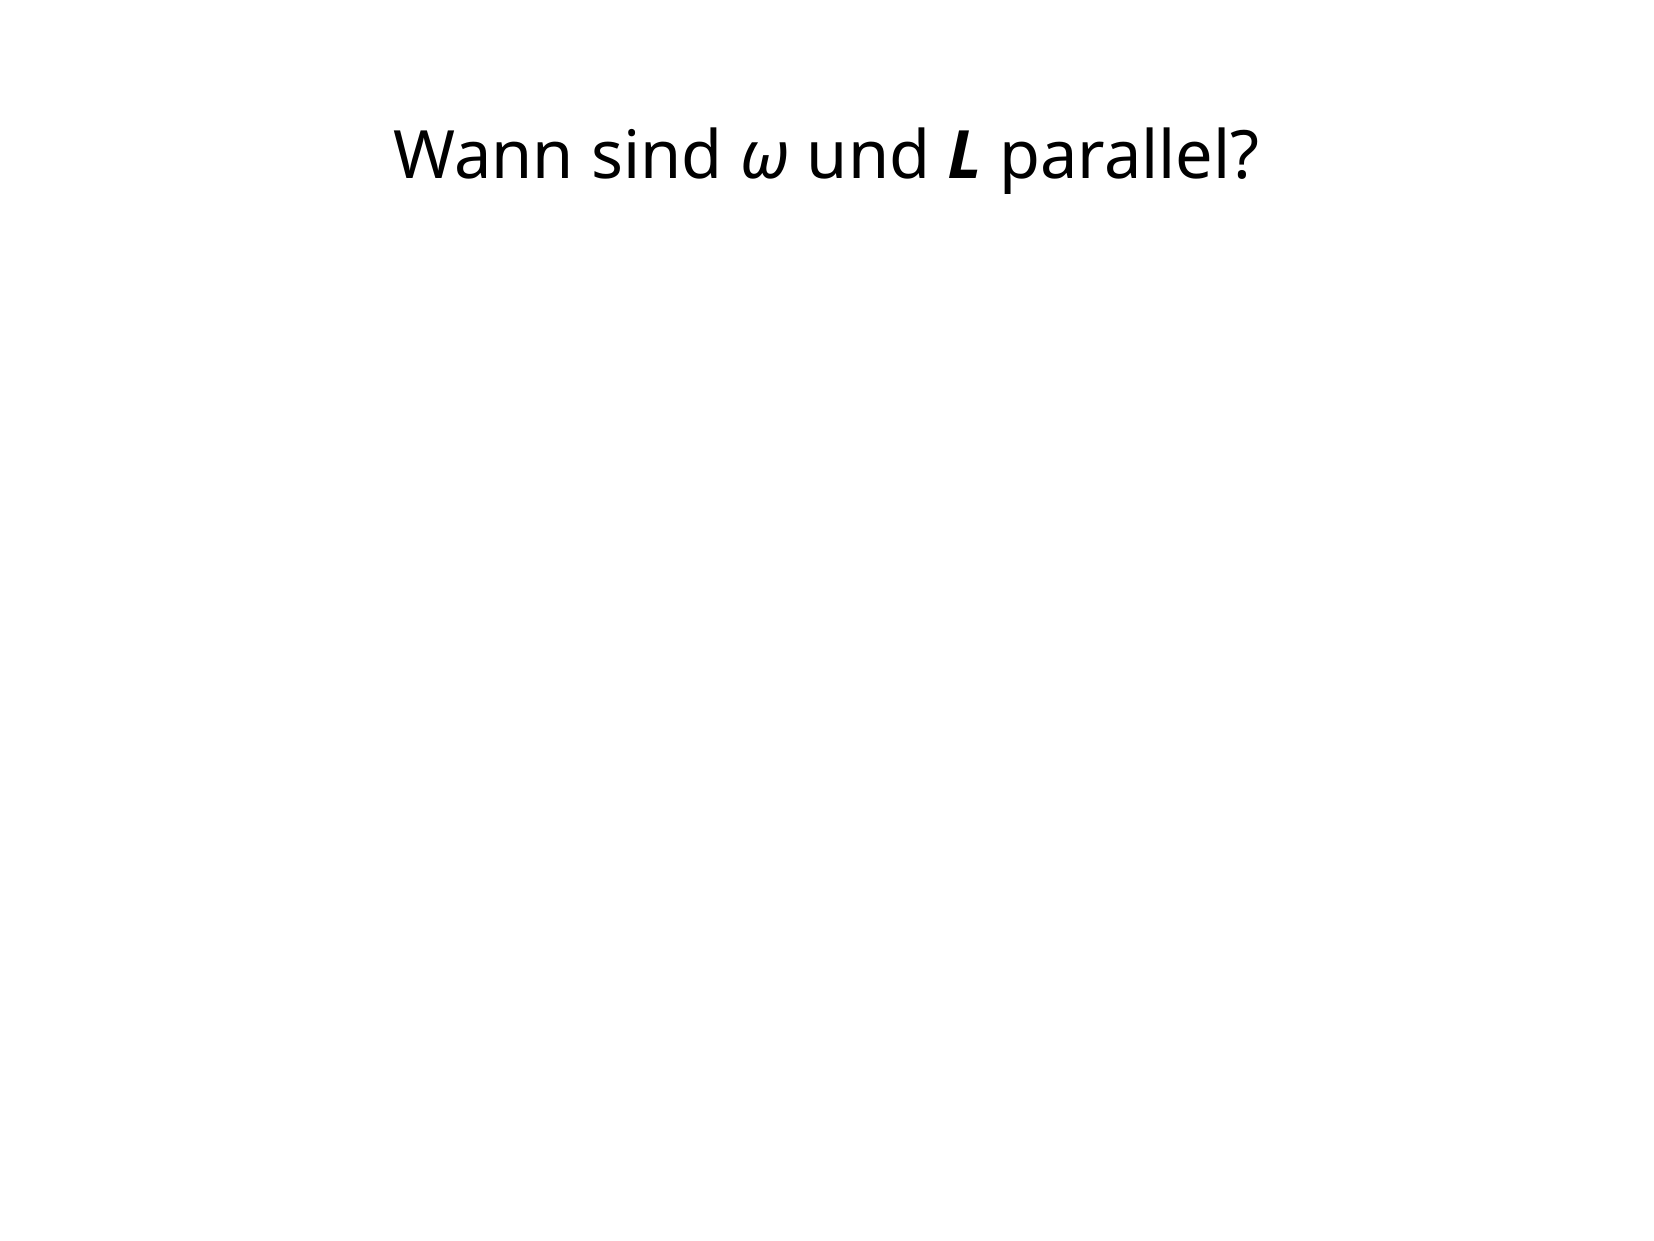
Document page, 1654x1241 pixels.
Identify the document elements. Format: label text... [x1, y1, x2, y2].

title Wann sind ω und L parallel? [82, 49, 1571, 257]
